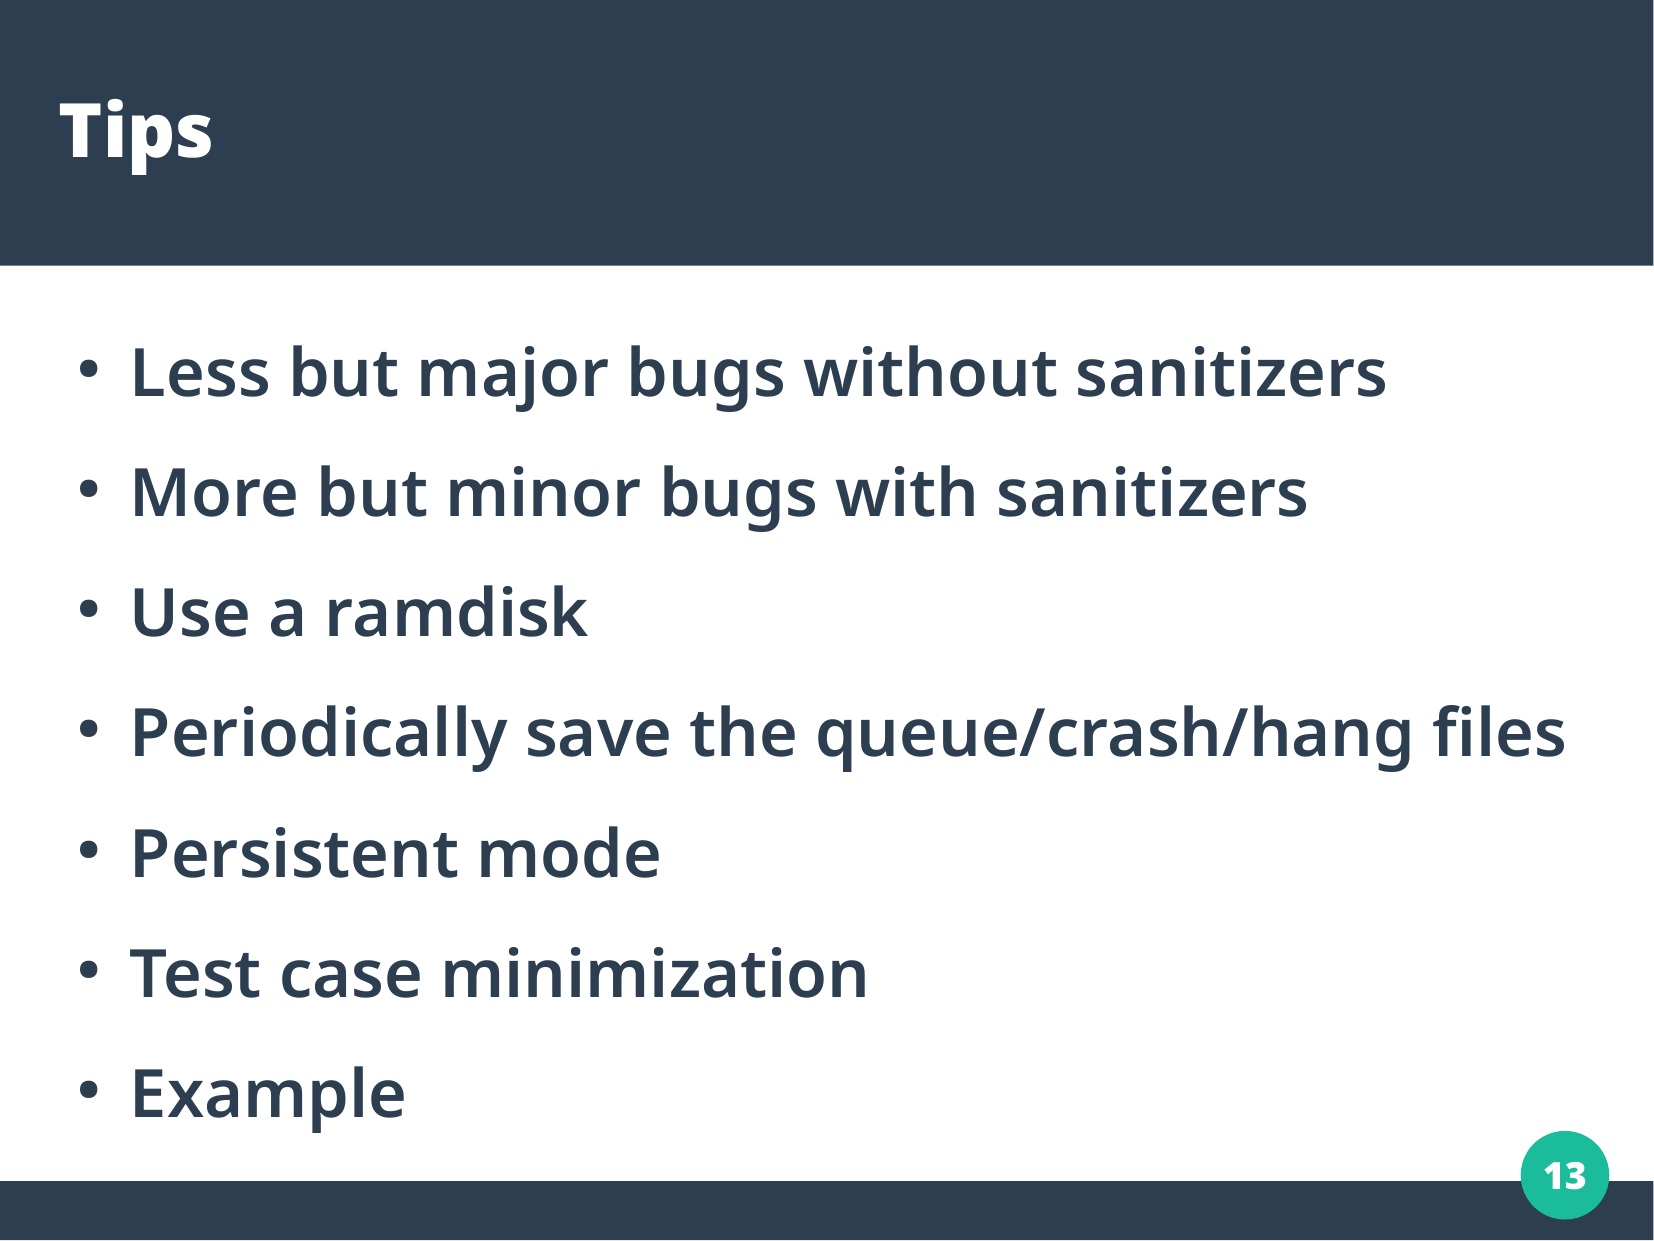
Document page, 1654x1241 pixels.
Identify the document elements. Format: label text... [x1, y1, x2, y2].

title Tips [59, 49, 1595, 207]
list Less but major bugs without sanitizers More but minor bugs with sanitizers Use a ramdisk Periodically save the queue/crash/hang files Persistent mode Test case minimization Example [59, 324, 1595, 1152]
